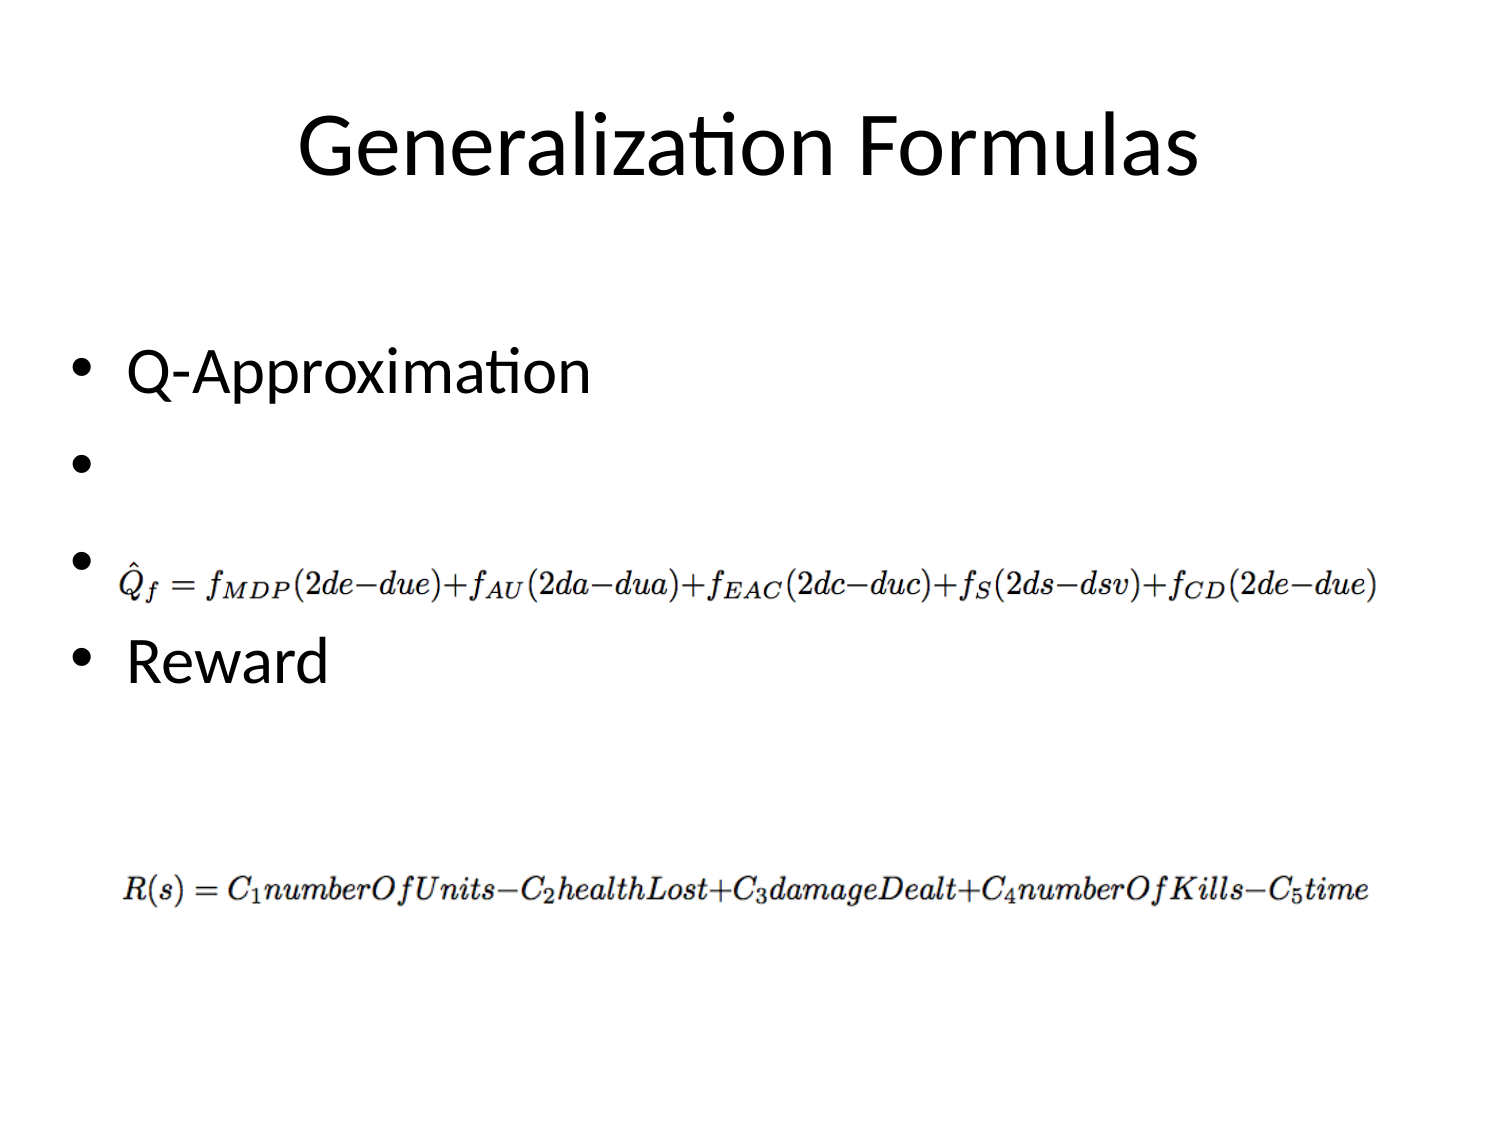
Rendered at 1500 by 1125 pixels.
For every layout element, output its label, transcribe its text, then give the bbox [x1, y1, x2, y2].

list Q-Approximation Reward [55, 319, 1263, 979]
picture [1263, 550, 1382, 607]
title Generalization Formulas [75, 45, 1426, 233]
picture [114, 862, 1380, 912]
